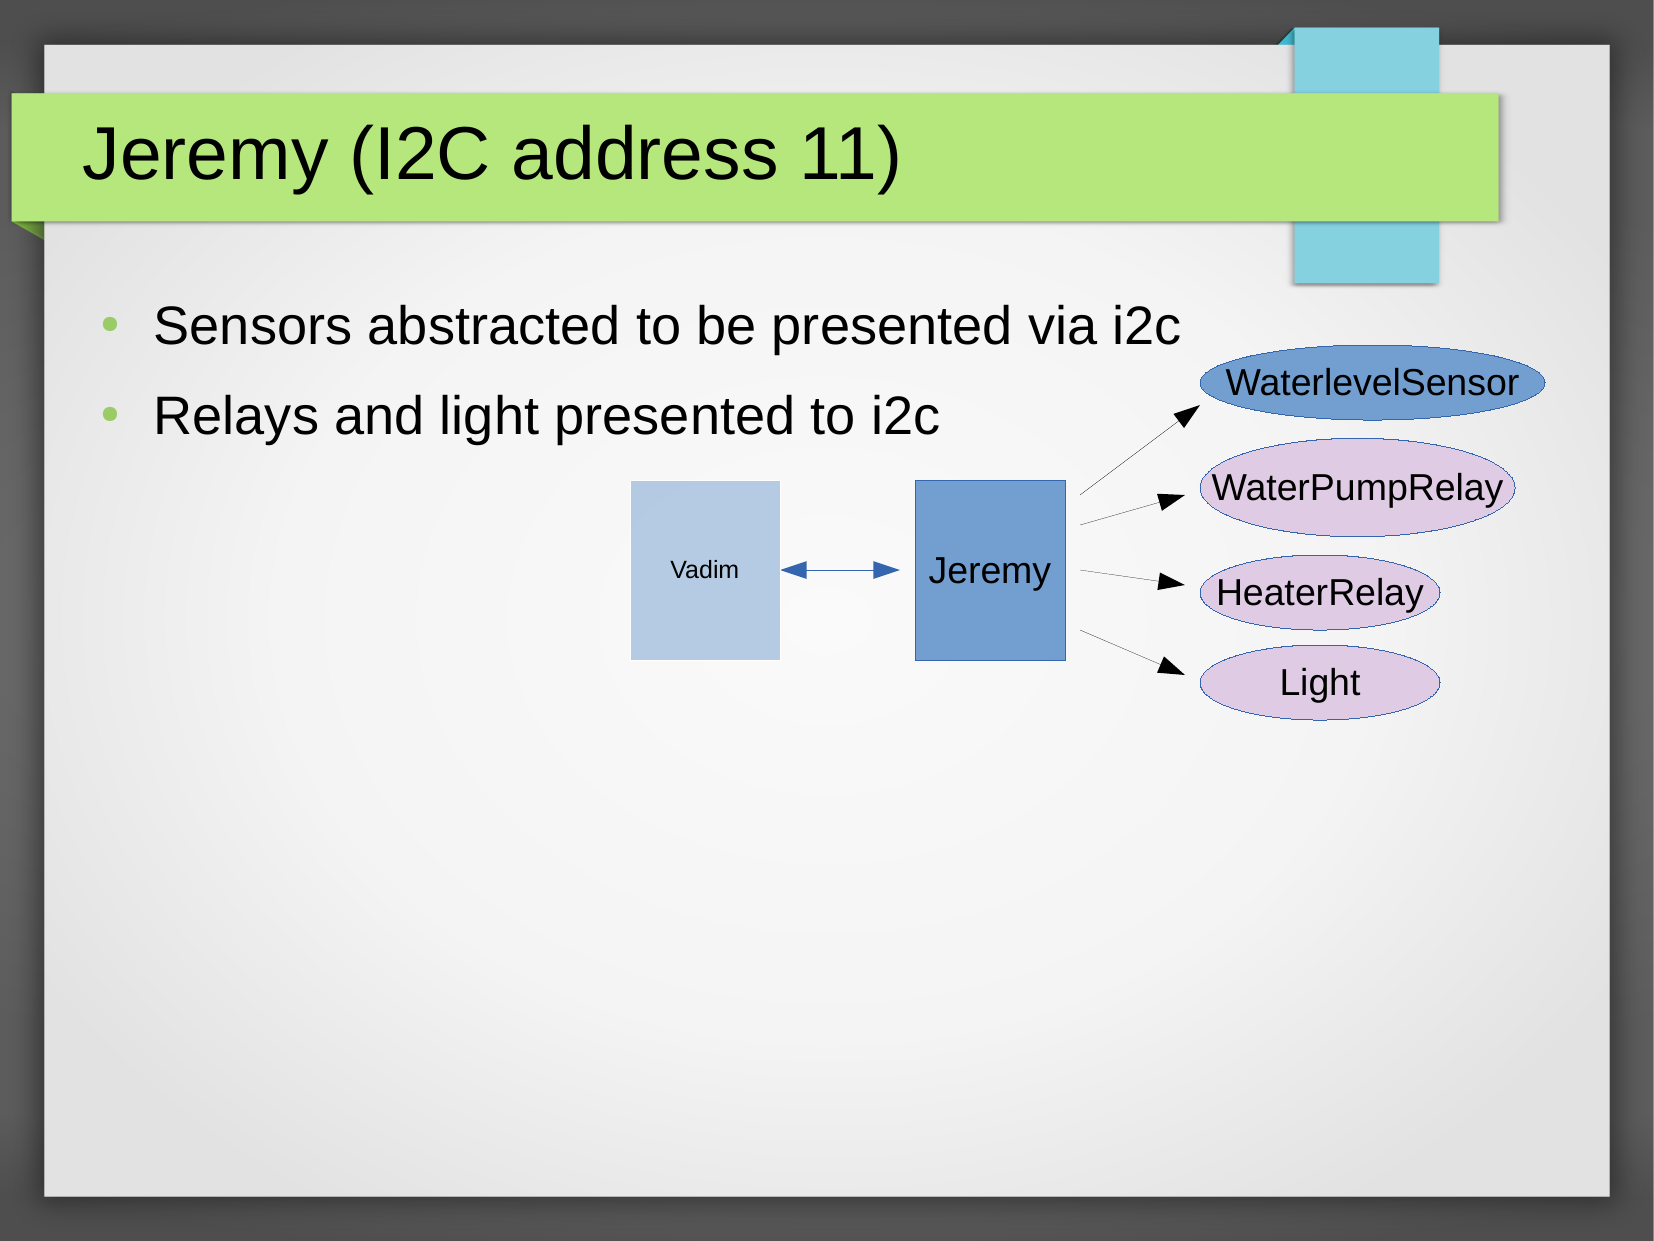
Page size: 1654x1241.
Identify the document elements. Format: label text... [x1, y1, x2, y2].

text_box HeaterRelay [1200, 555, 1441, 631]
title Jeremy (I2C address 11) [82, 94, 1264, 213]
list Sensors abstracted to be presented via i2c Relays and light presented to i2c [82, 295, 1571, 1015]
text_box Jeremy [915, 480, 1066, 661]
text_box Light [1200, 645, 1441, 721]
text_box WaterlevelSensor [1200, 345, 1546, 421]
text_box Vadim [630, 480, 781, 661]
picture [0, 0, 1654, 1241]
text_box WaterPumpRelay [1200, 438, 1516, 537]
